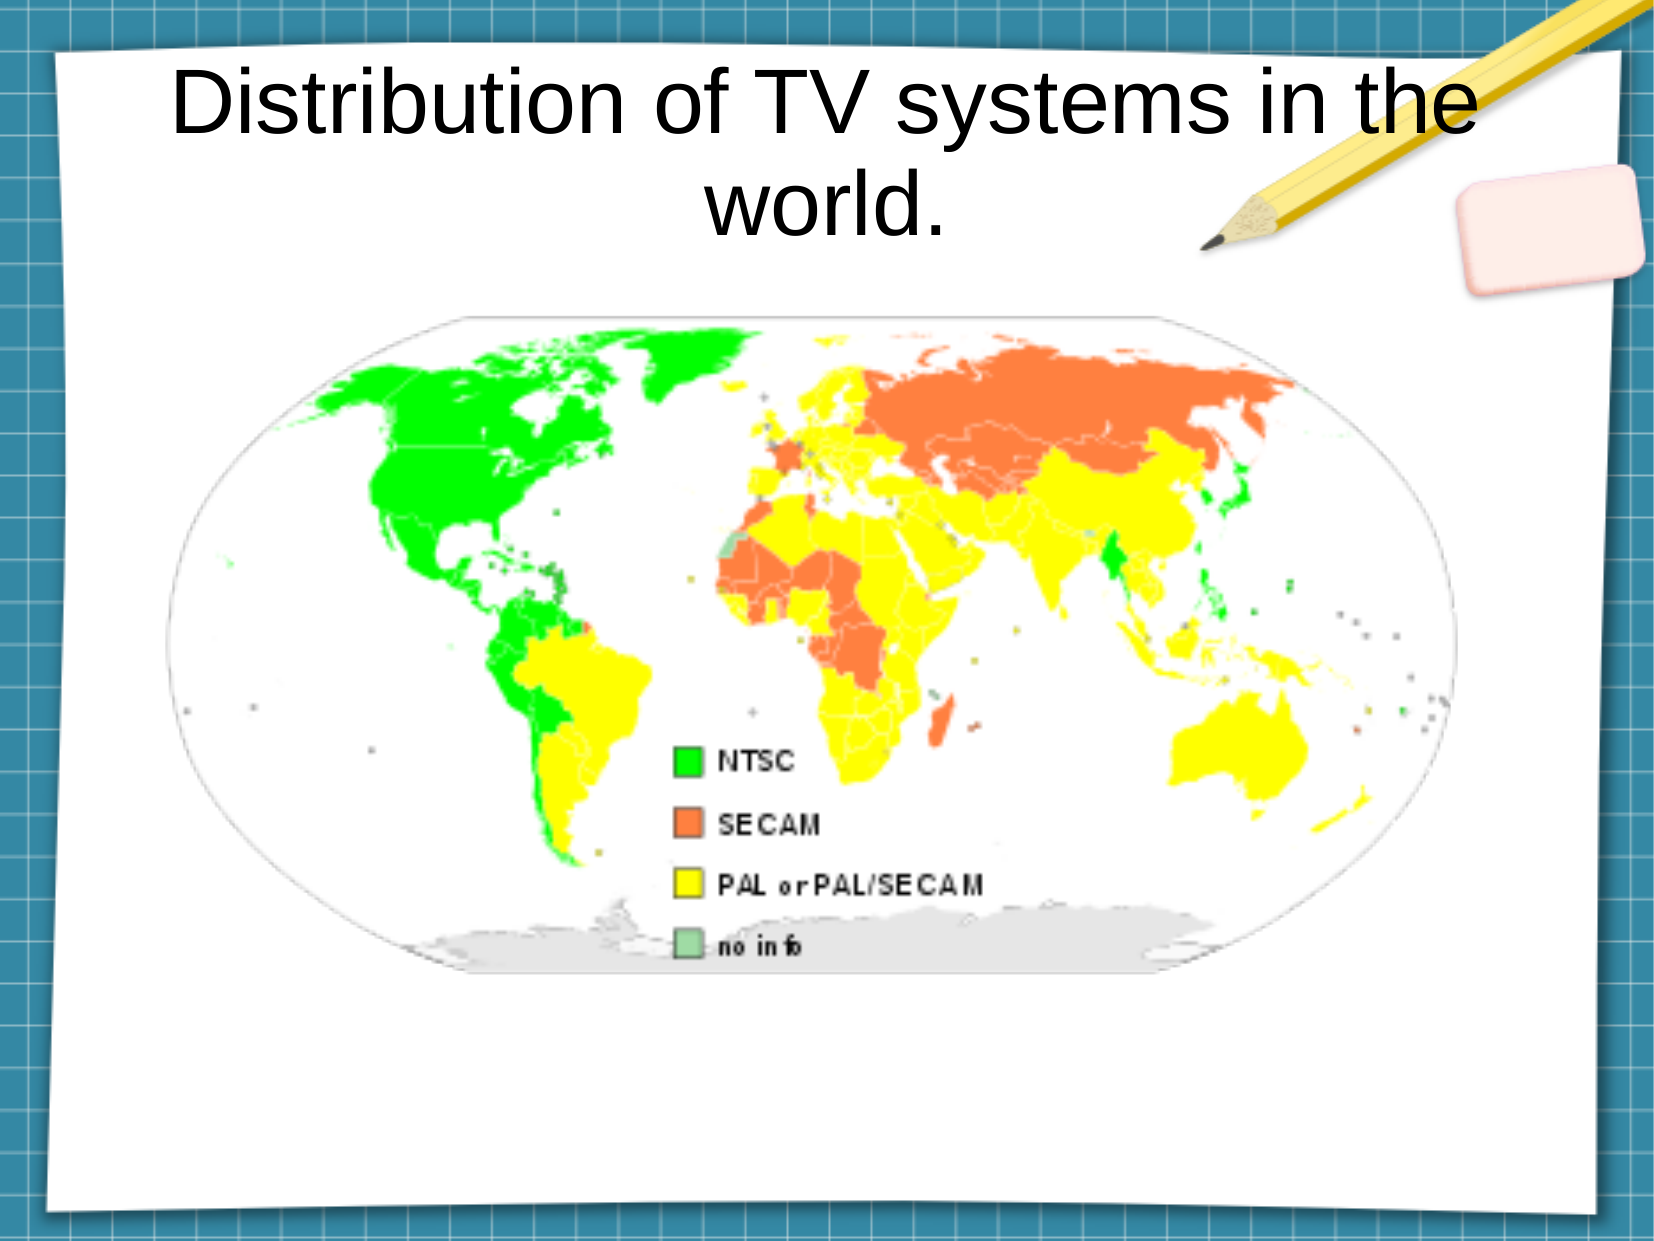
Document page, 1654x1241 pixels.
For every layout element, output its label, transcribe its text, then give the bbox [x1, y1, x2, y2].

title Distribution of TV systems in the world. [82, 49, 1571, 257]
picture [0, 0, 1654, 1241]
